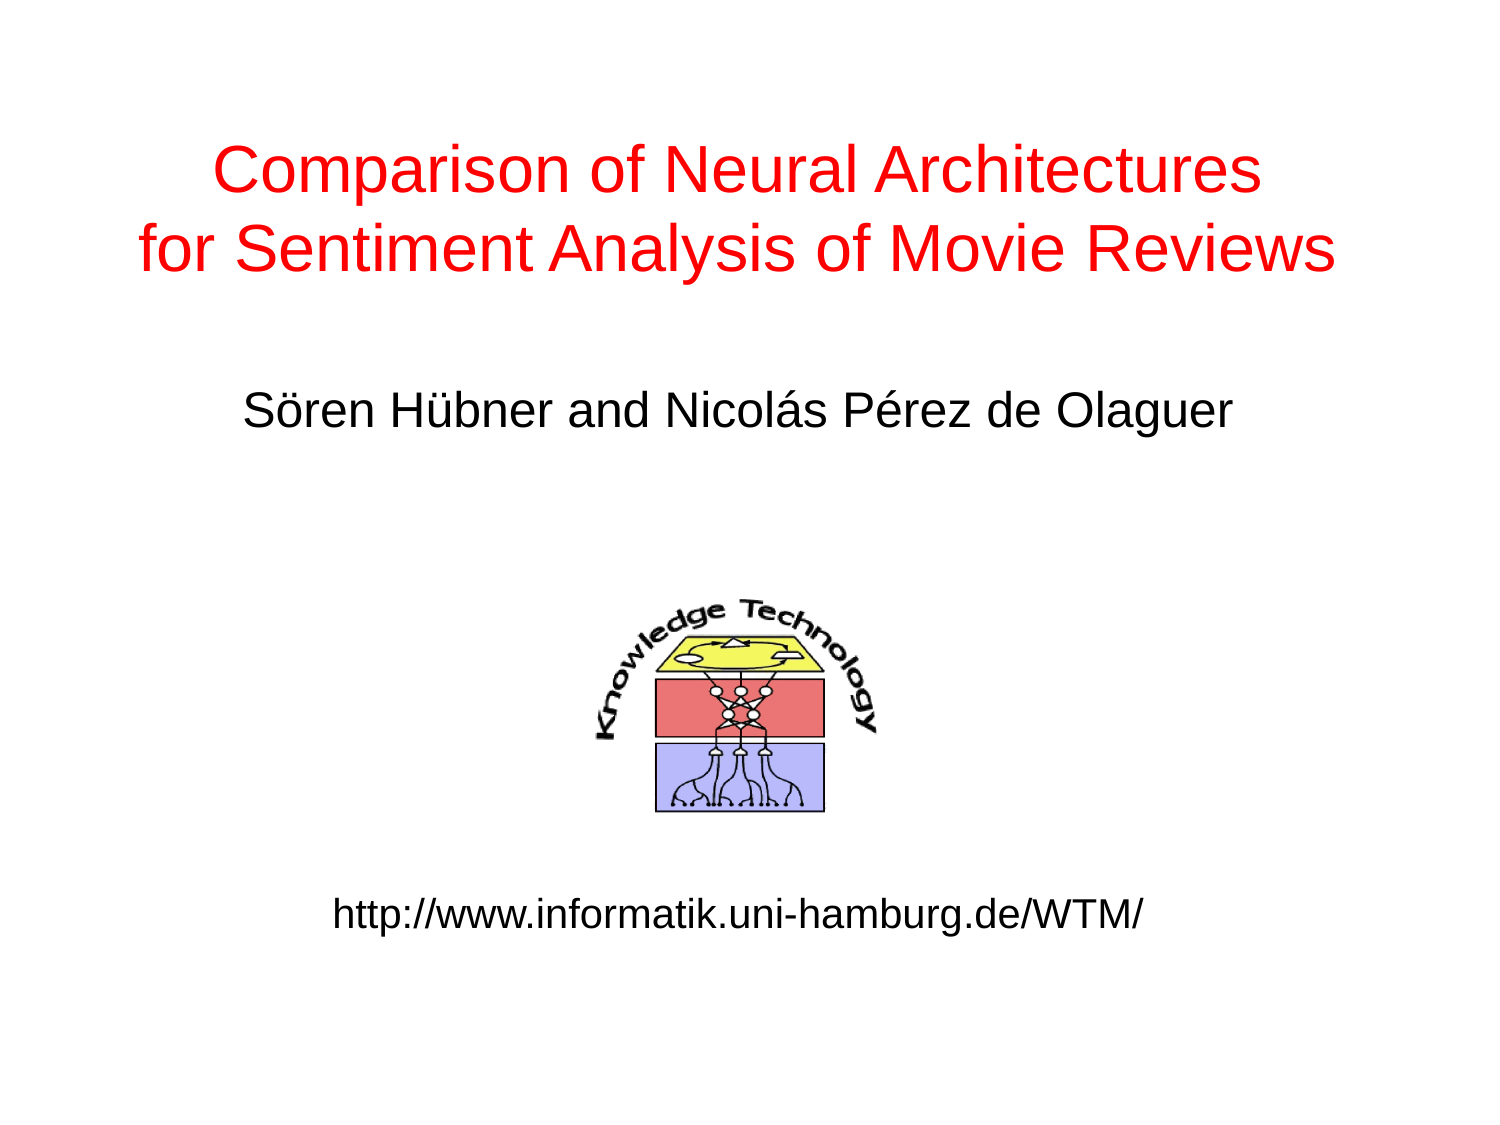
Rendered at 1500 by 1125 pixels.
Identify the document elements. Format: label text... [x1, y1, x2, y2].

subtitle Sören Hübner and Nicolás Pérez de Olaguer [58, 304, 1418, 516]
title Comparison of Neural Architectures for Sentiment Analysis of Movie Reviews [58, 105, 1418, 293]
